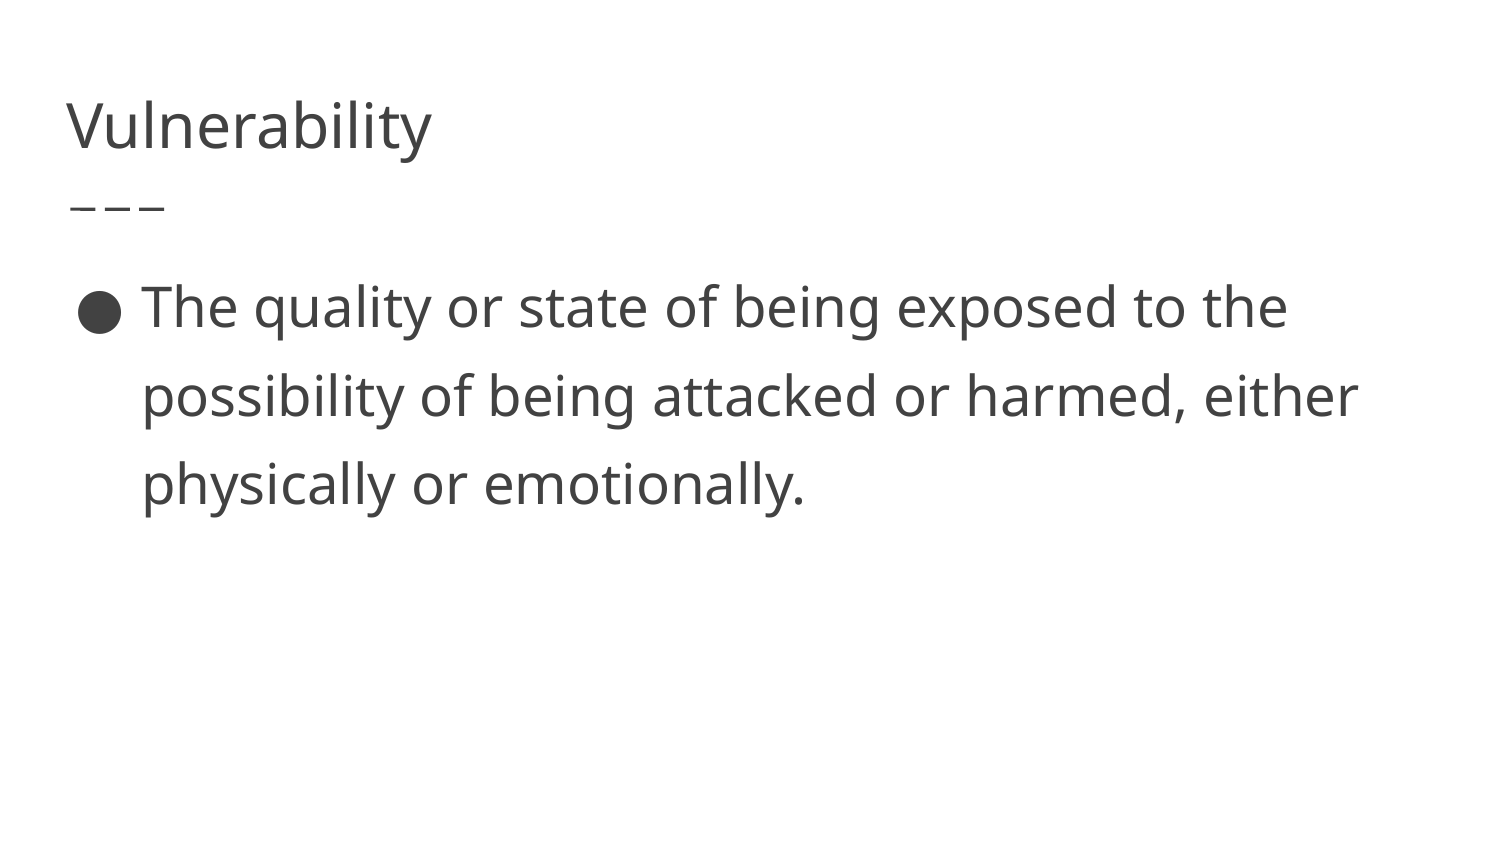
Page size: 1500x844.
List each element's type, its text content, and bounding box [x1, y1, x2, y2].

list The quality or state of being exposed to the possibility of being attacked or harmed, either physically or emotionally. [51, 240, 1449, 750]
title Vulnerability [51, 61, 1449, 182]
